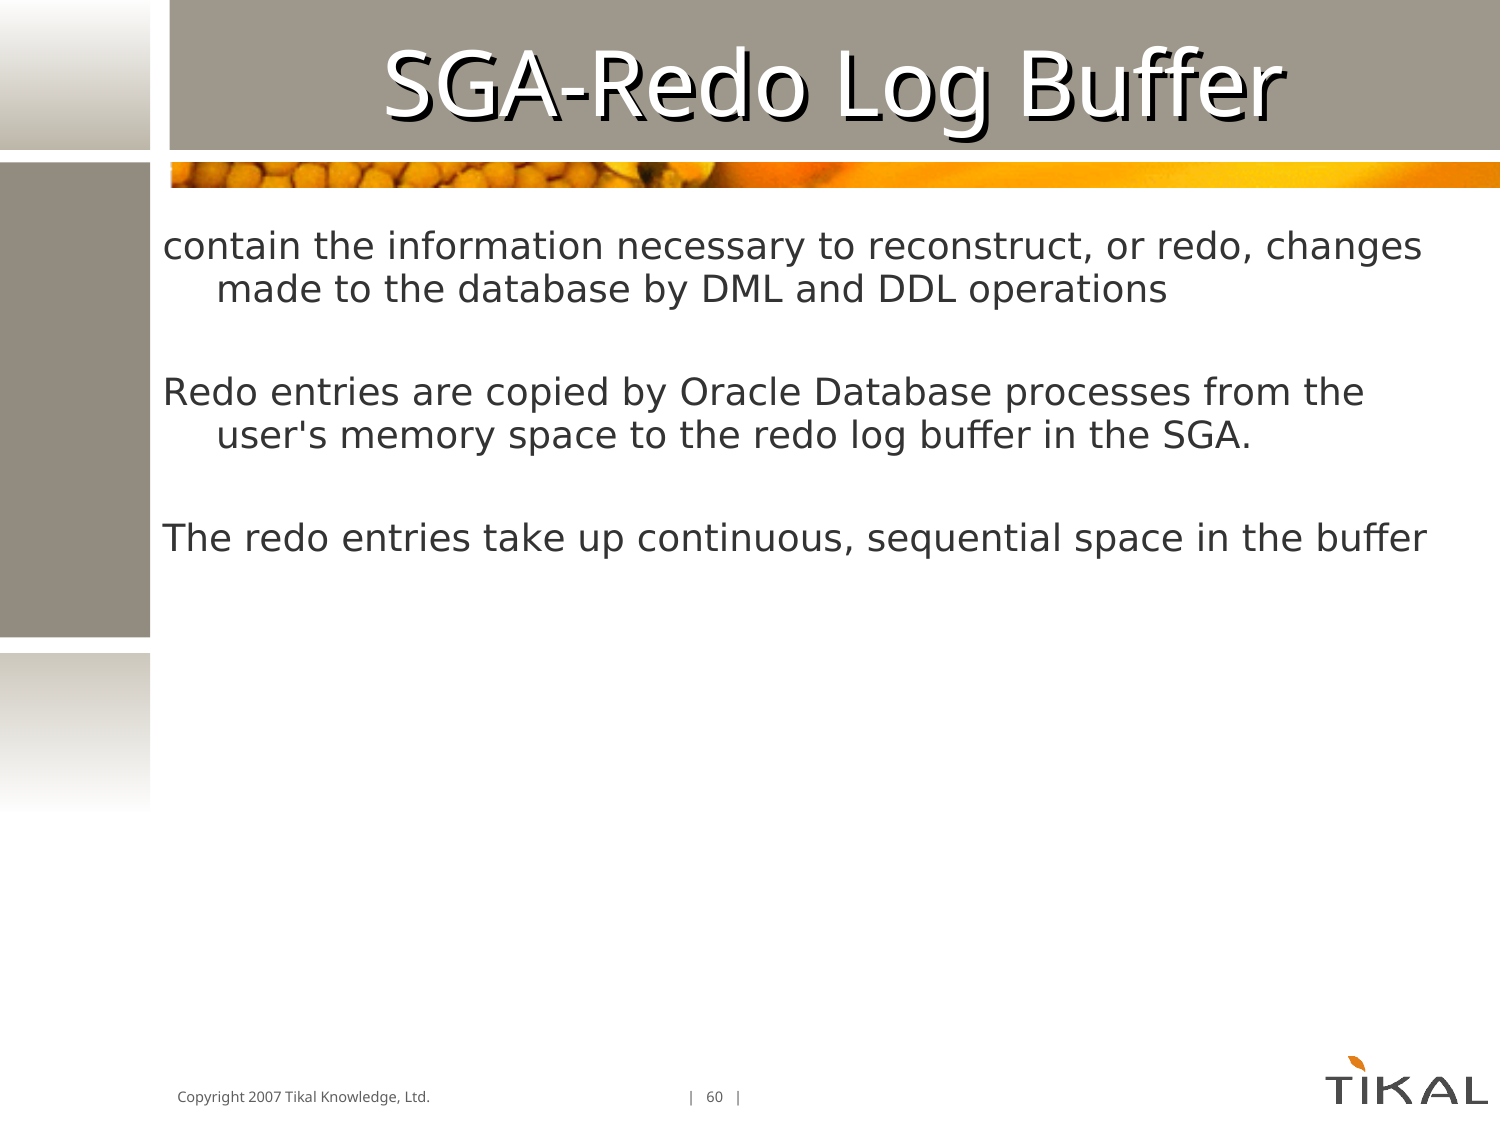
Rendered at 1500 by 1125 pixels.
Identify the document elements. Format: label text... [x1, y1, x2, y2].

list contain the information necessary to reconstruct, or redo, changes made to the database by DML and DDL operations Redo entries are copied by Oracle Database processes from the user's memory space to the redo log buffer in the SGA. The redo entries take up continuous, sequential space in the buffer [162, 224, 1473, 1021]
picture [1312, 1034, 1500, 1125]
title SGA-Redo Log Buffer [169, 0, 1499, 192]
